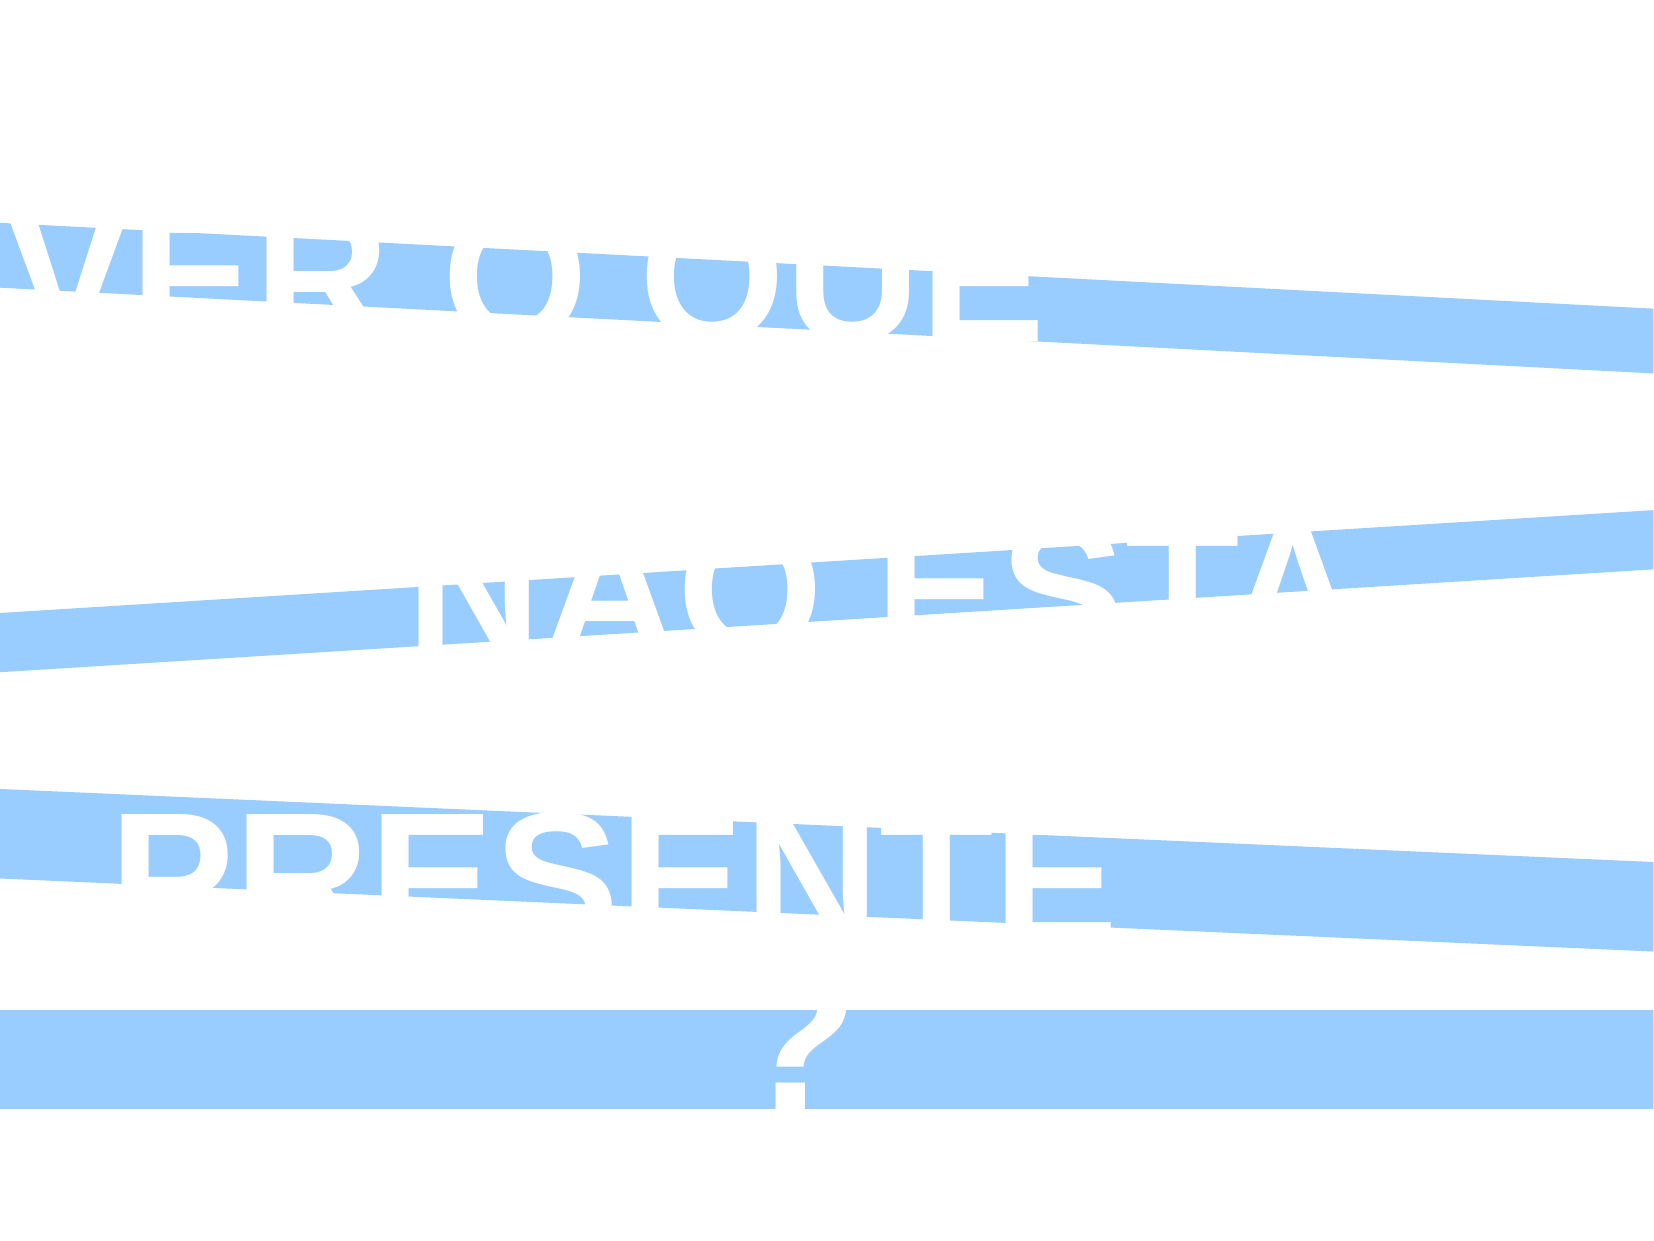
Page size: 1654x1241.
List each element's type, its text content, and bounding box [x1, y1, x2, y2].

text_box [932, 1009, 1654, 1110]
text_box ? [716, 914, 932, 1162]
text_box [1187, 841, 1654, 952]
text_box [1114, 280, 1654, 374]
text_box [1422, 510, 1654, 584]
text_box VER O QUE [0, 164, 1114, 389]
text_box [0, 588, 392, 673]
text_box NAO ESTA [392, 477, 1422, 702]
text_box [0, 1009, 716, 1110]
text_box PRESENTE [0, 766, 1187, 991]
